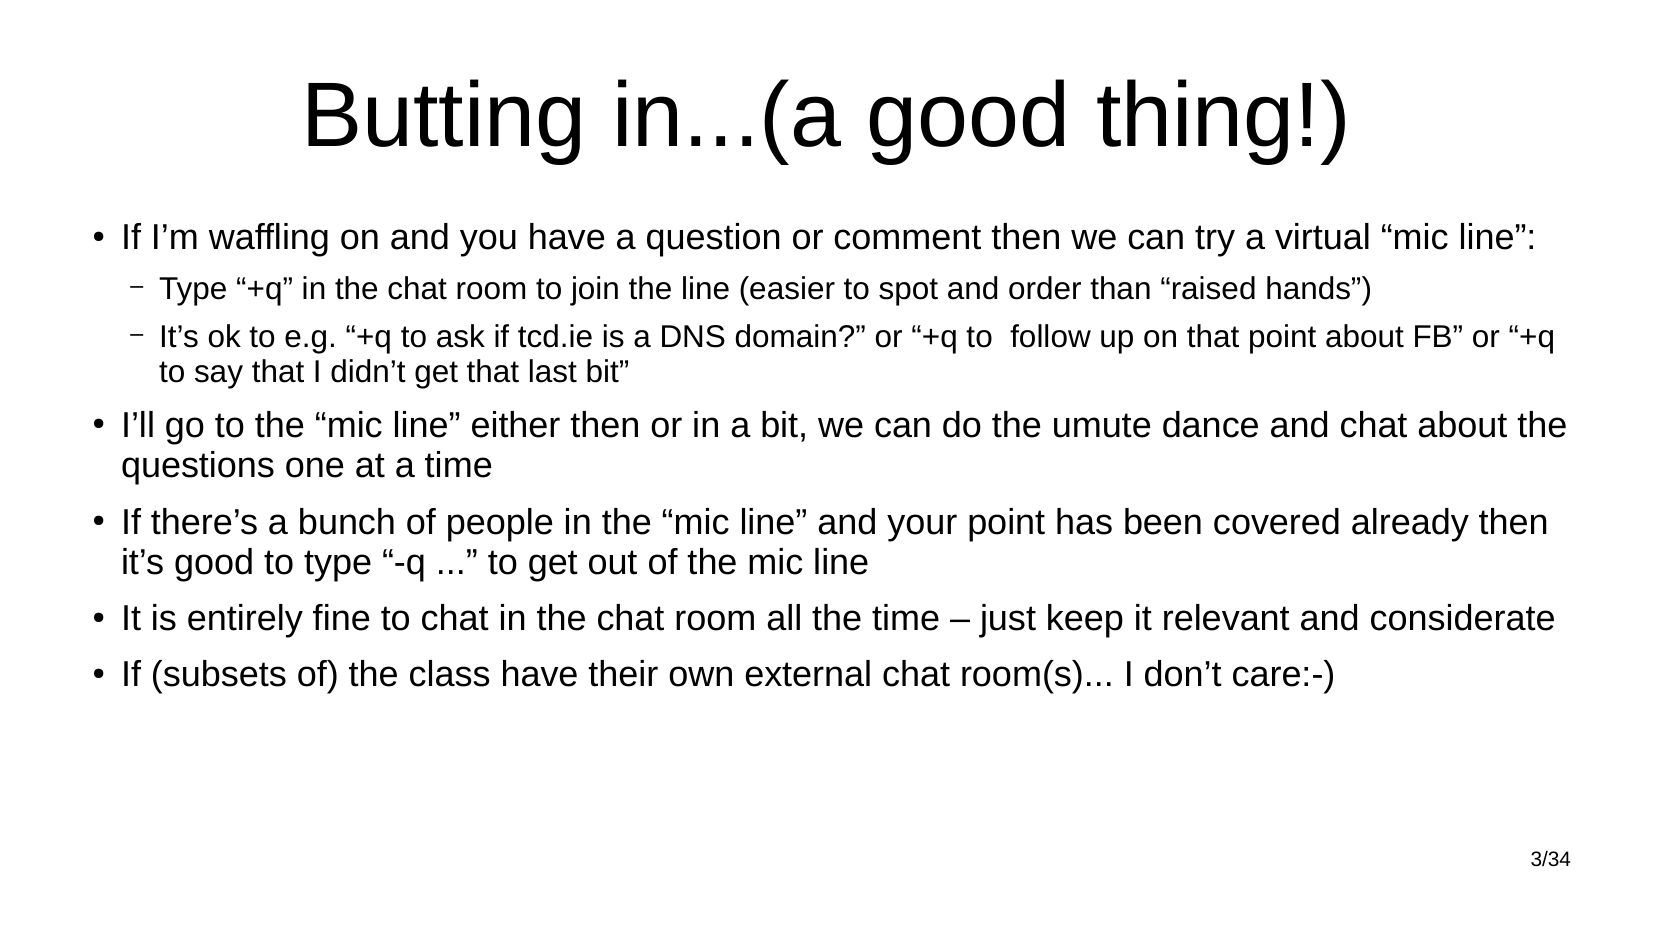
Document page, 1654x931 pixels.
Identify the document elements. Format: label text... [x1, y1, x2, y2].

list If I’m waffling on and you have a question or comment then we can try a virtual “mic line”: Type “+q” in the chat room to join the line (easier to spot and order than “raised hands”) It’s ok to e.g. “+q to ask if tcd.ie is a DNS domain?” or “+q to follow up on that point about FB” or “+q to say that I didn’t get that last bit” I’ll go to the “mic line” either then or in a bit, we can do the umute dance and chat about the questions one at a time If there’s a bunch of people in the “mic line” and your point has been covered already then it’s good to type “-q ...” to get out of the mic line It is entirely fine to chat in the chat room all the time – just keep it relevant and considerate If (subsets of) the class have their own external chat room(s)... I don’t care:-) [82, 217, 1571, 758]
title Butting in...(a good thing!) [82, 37, 1571, 193]
